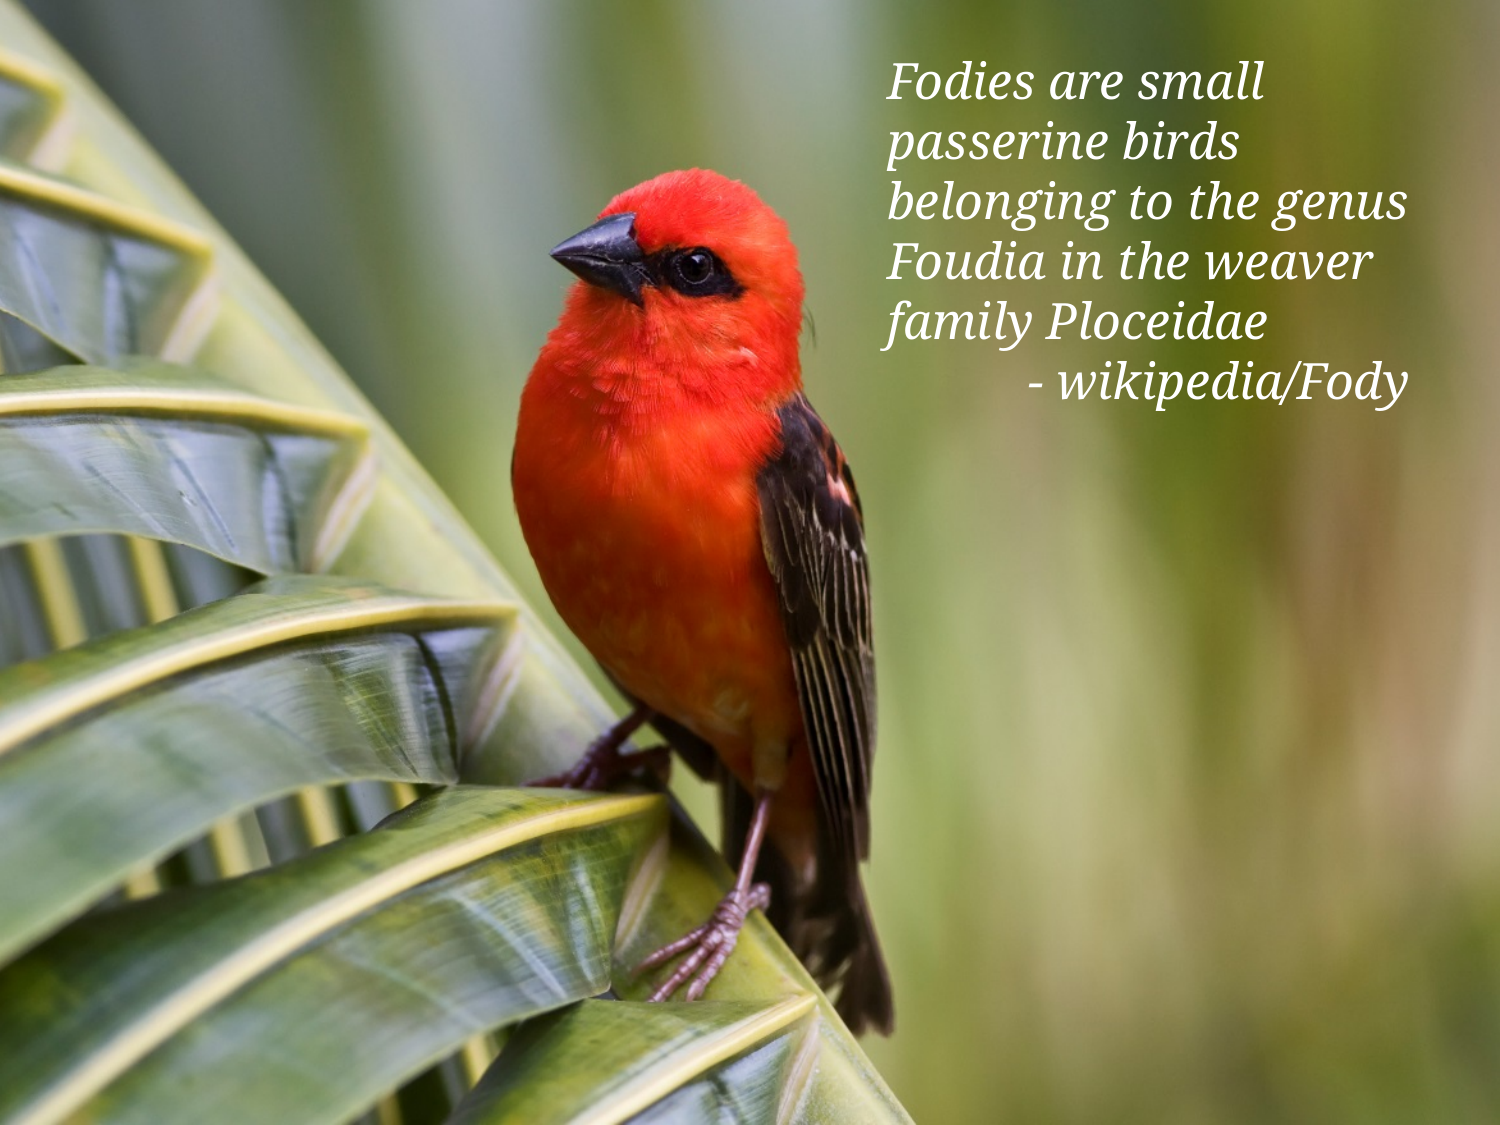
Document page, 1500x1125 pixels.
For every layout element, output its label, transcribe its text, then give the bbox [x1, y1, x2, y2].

text_box Fodies are small passerine birds belonging to the genus Foudia in the weaver family Ploceidae - wikipedia/Fody [872, 42, 1480, 417]
picture [0, 0, 1500, 1125]
